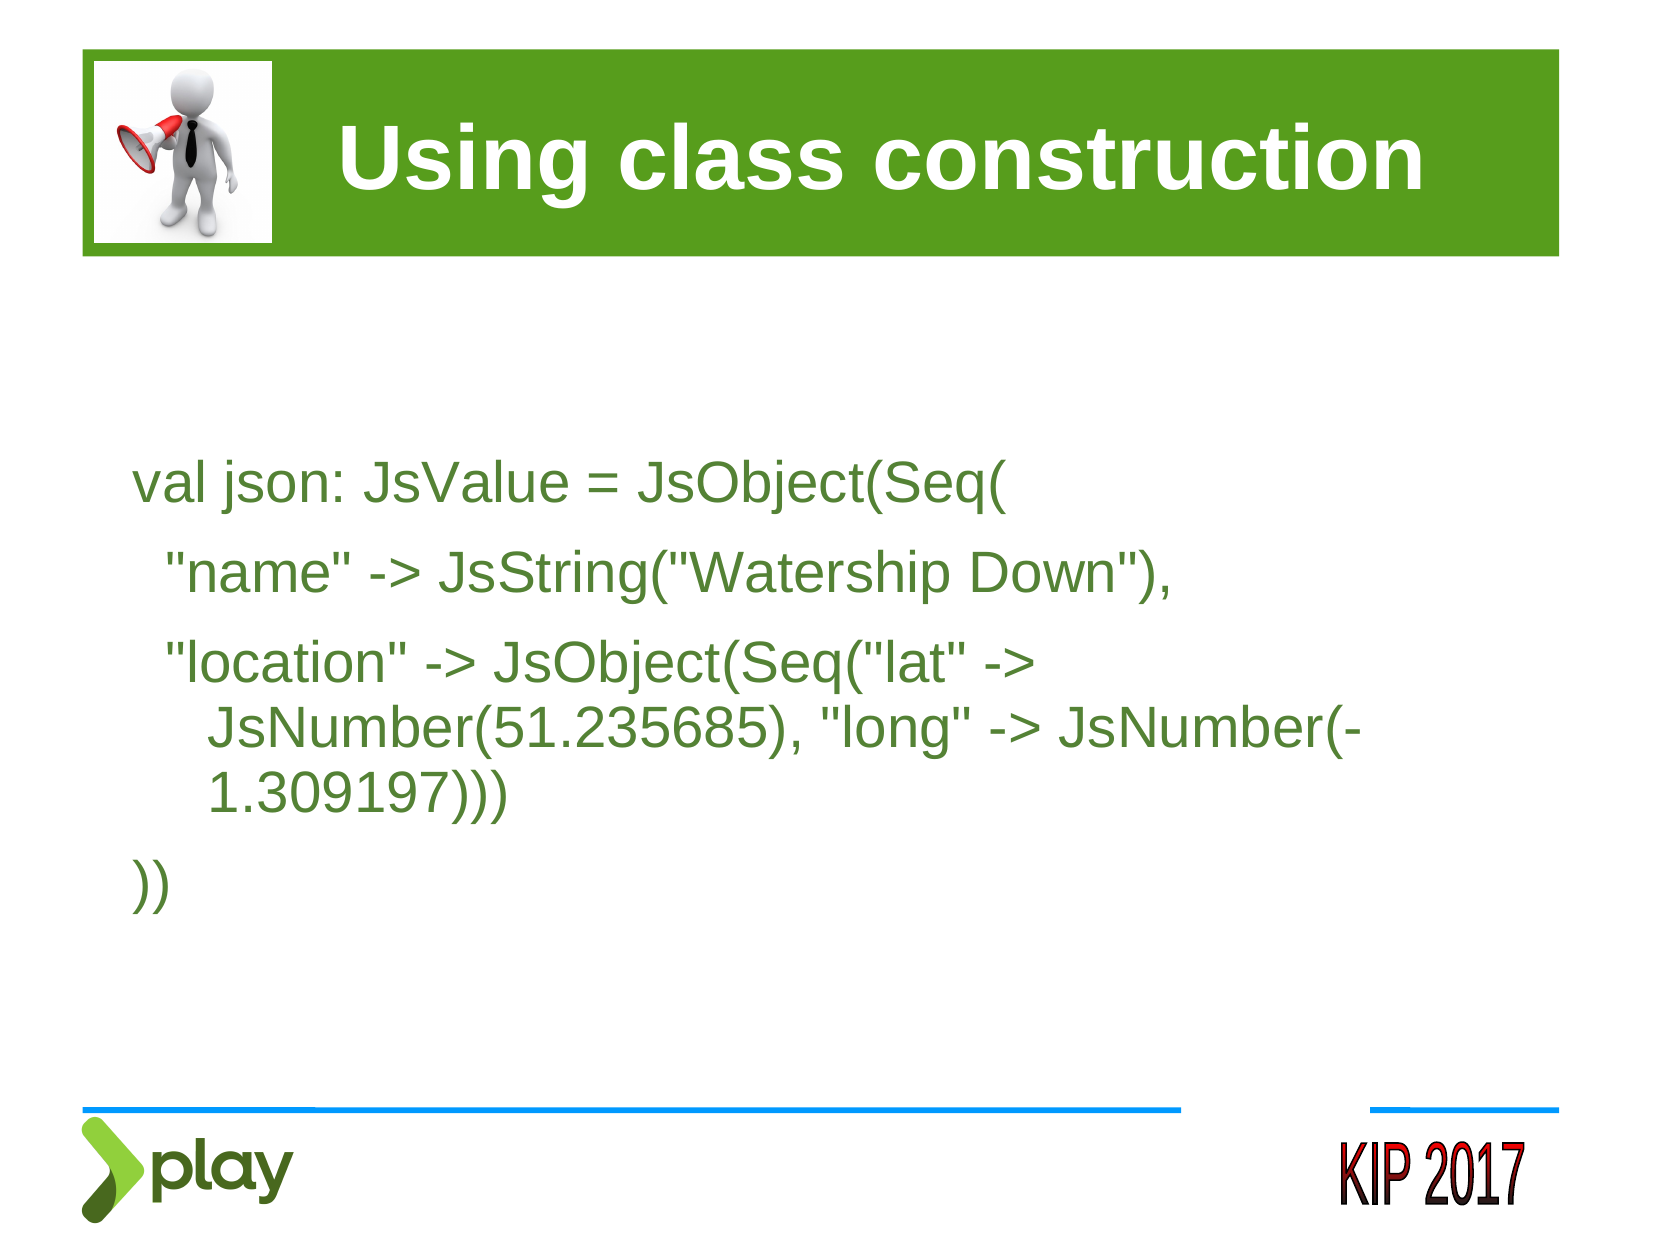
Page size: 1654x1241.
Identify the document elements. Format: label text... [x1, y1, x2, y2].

text_box val json: JsValue = JsObject(Seq( "name" -> JsString("Watership Down"), "location" -> JsObject(Seq("lat" -> JsNumber(51.235685), "long" -> JsNumber(-1.309197))) )) [82, 299, 1560, 1065]
picture [68, 1111, 302, 1229]
picture [94, 61, 272, 243]
title Using class construction [82, 49, 1560, 257]
